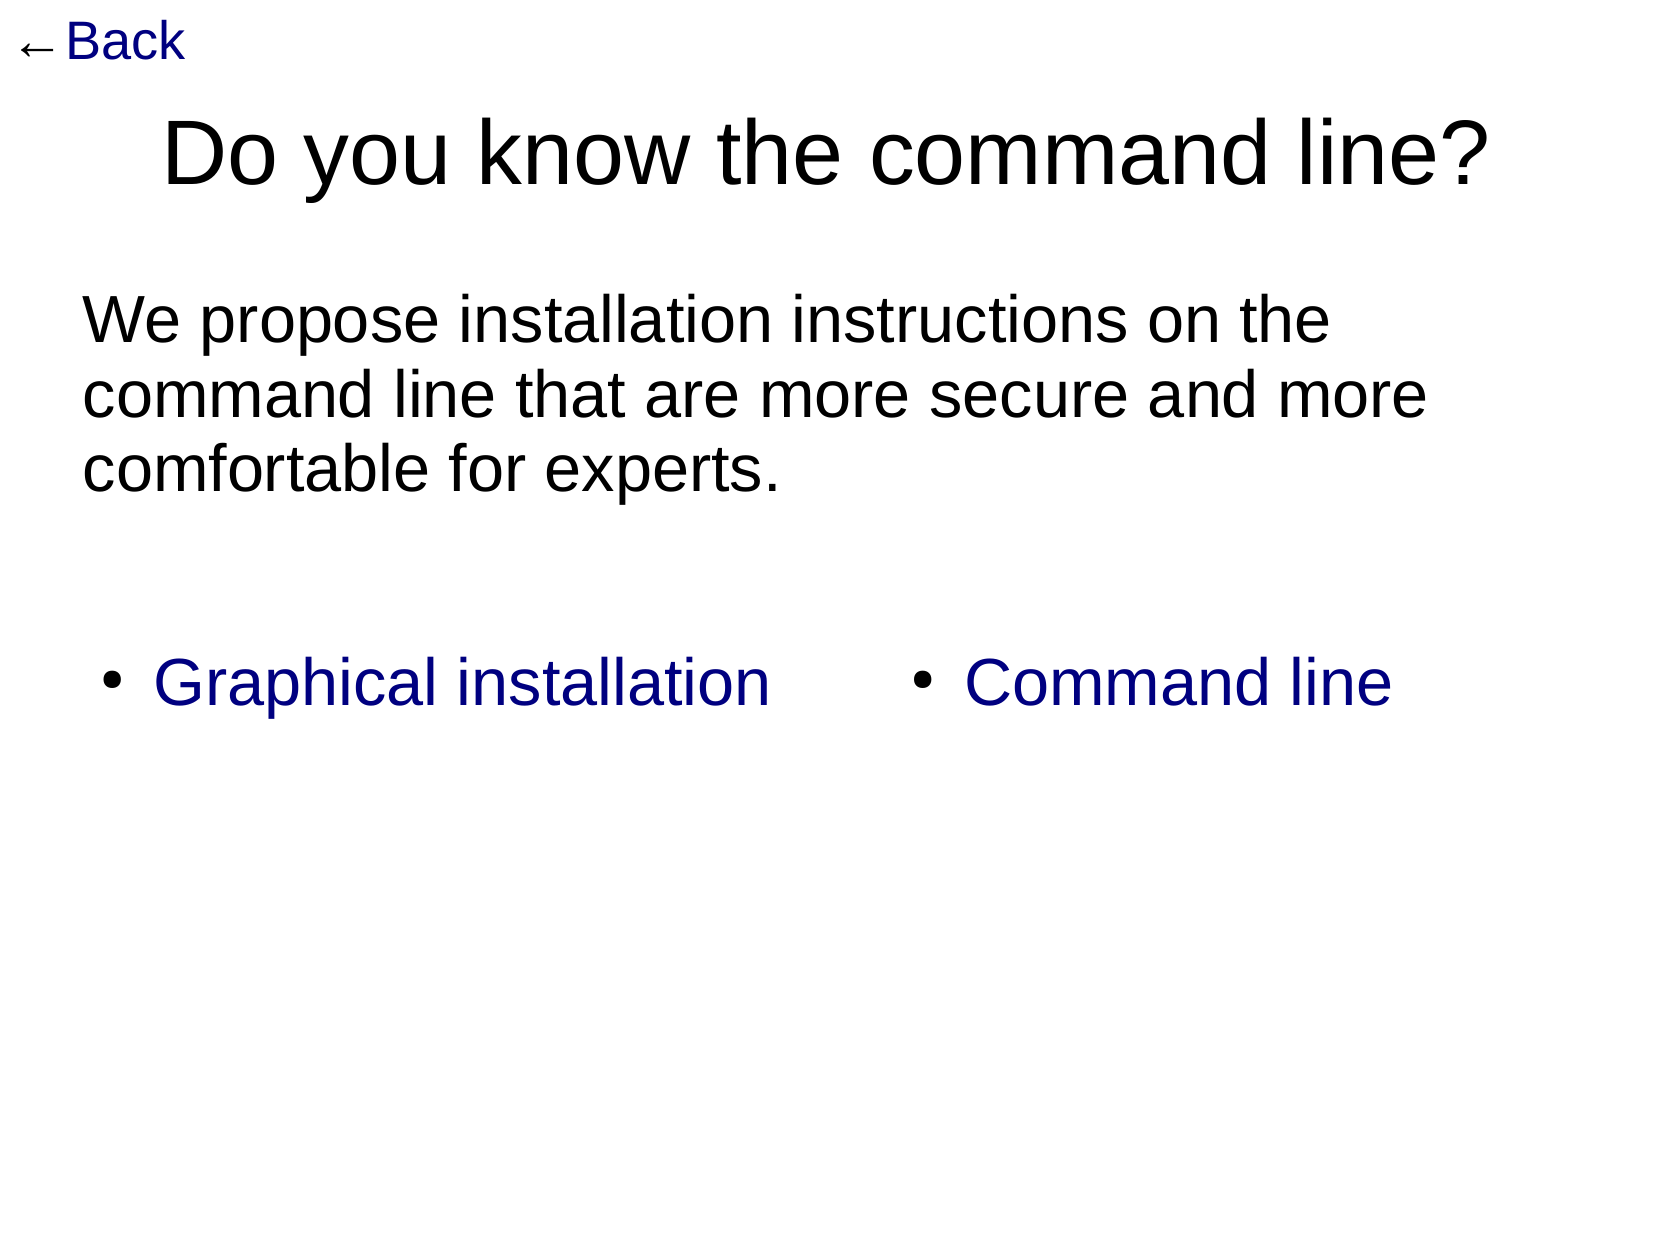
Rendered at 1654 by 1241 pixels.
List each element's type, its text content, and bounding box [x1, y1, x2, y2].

list Command line [893, 644, 1604, 988]
title Do you know the command line? [82, 49, 1571, 257]
list Graphical installation [82, 644, 793, 988]
list ←Back [10, 10, 271, 96]
list We propose installation instructions on the command line that are more secure and more comfortable for experts. [82, 281, 1538, 525]
